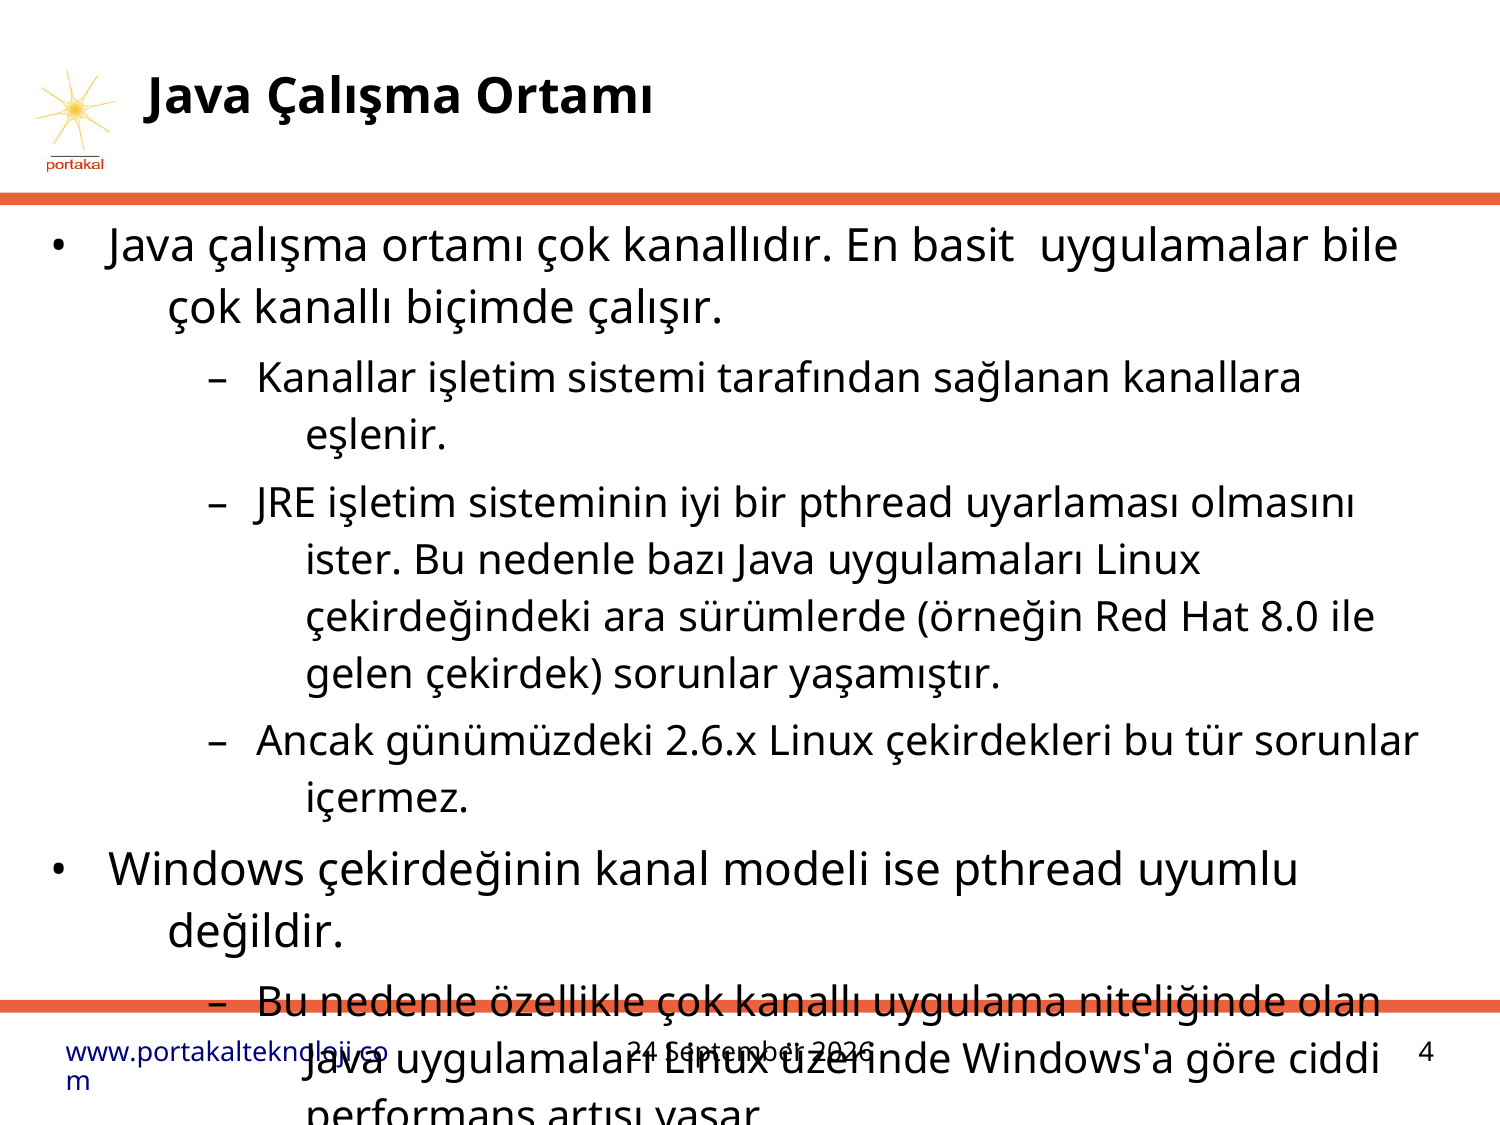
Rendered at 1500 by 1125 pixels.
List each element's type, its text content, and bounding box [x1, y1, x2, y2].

title Java Çalışma Ortamı [147, 7, 1450, 181]
picture [29, 5, 120, 184]
list Java çalışma ortamı çok kanallıdır. En basit uygulamalar bile çok kanallı biçimde çalışır. Kanallar işletim sistemi tarafından sağlanan kanallara eşlenir. JRE işletim sisteminin iyi bir pthread uyarlaması olmasını ister. Bu nedenle bazı Java uygulamaları Linux çekirdeğindeki ara sürümlerde (örneğin Red Hat 8.0 ile gelen çekirdek) sorunlar yaşamıştır. Ancak günümüzdeki 2.6.x Linux çekirdekleri bu tür sorunlar içermez. Windows çekirdeğinin kanal modeli ise pthread uyumlu değildir. Bu nedenle özellikle çok kanallı uygulama niteliğinde olan Java uygulamaları Linux üzerinde Windows'a göre ciddi performans artışı yaşar. [50, 212, 1450, 905]
